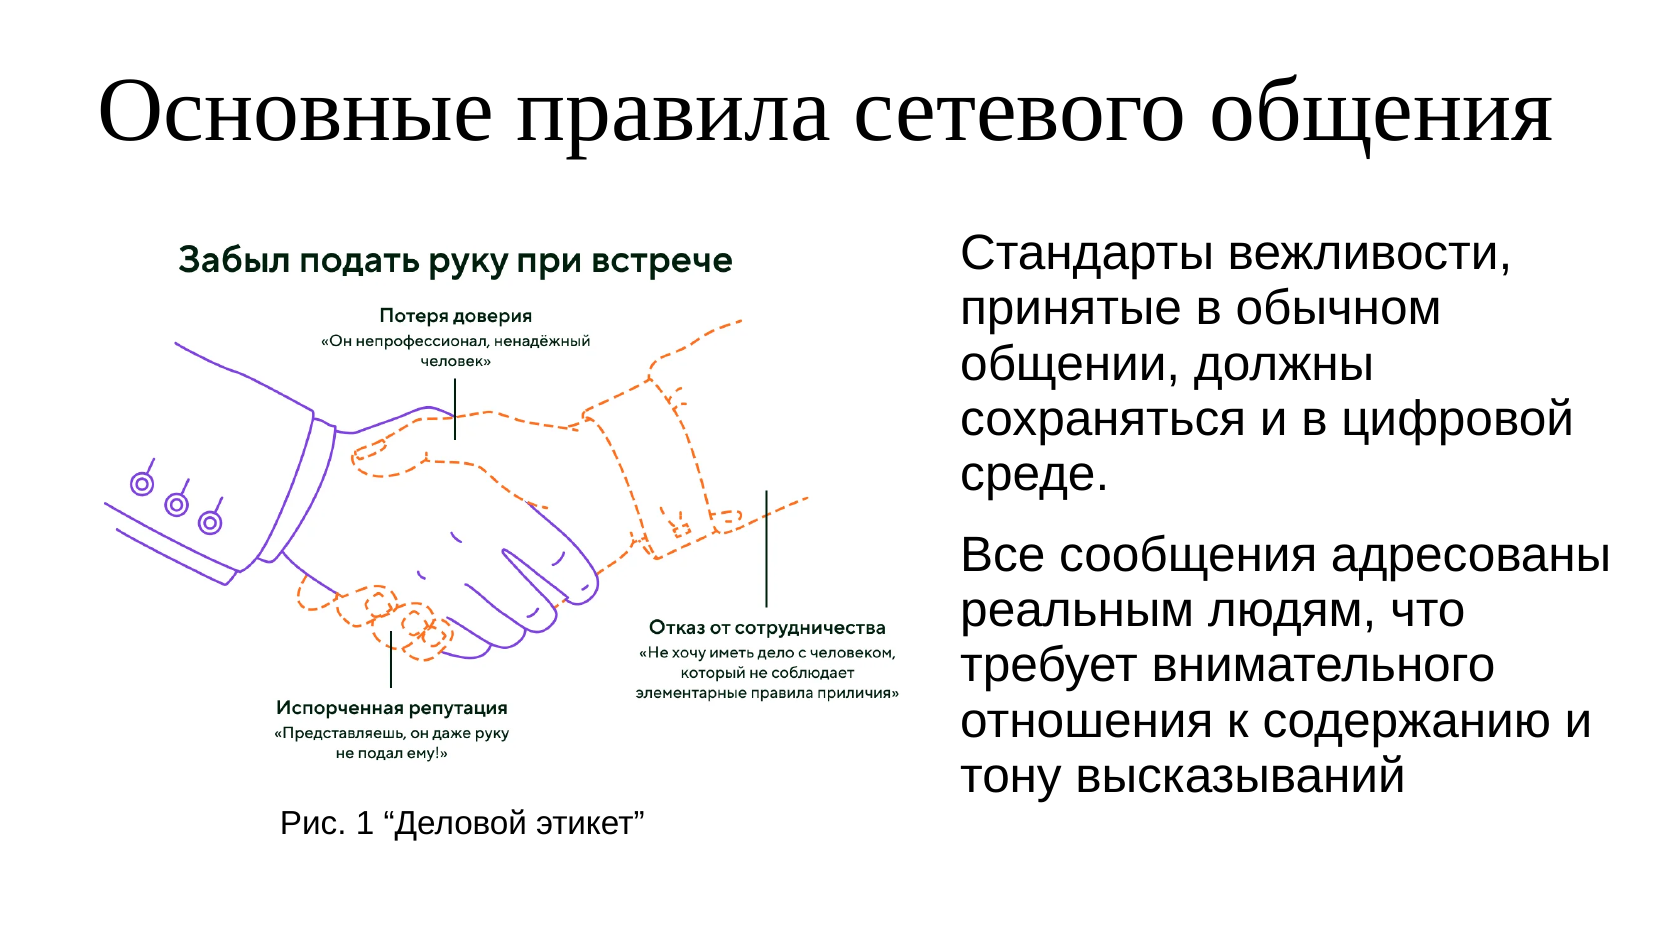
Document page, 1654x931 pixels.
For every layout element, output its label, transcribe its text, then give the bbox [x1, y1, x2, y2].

text_box Рис. 1 “Деловой этикет” [265, 797, 638, 850]
list Стандарты вежливости, принятые в обычном общении, должны сохраняться и в цифровой среде. Все сообщения адресованы реальным людям, что требует внимательного отношения к содержанию и тону высказываний [900, 225, 1613, 863]
picture [0, 215, 938, 788]
title Основные правила сетевого общения [82, 32, 1571, 188]
